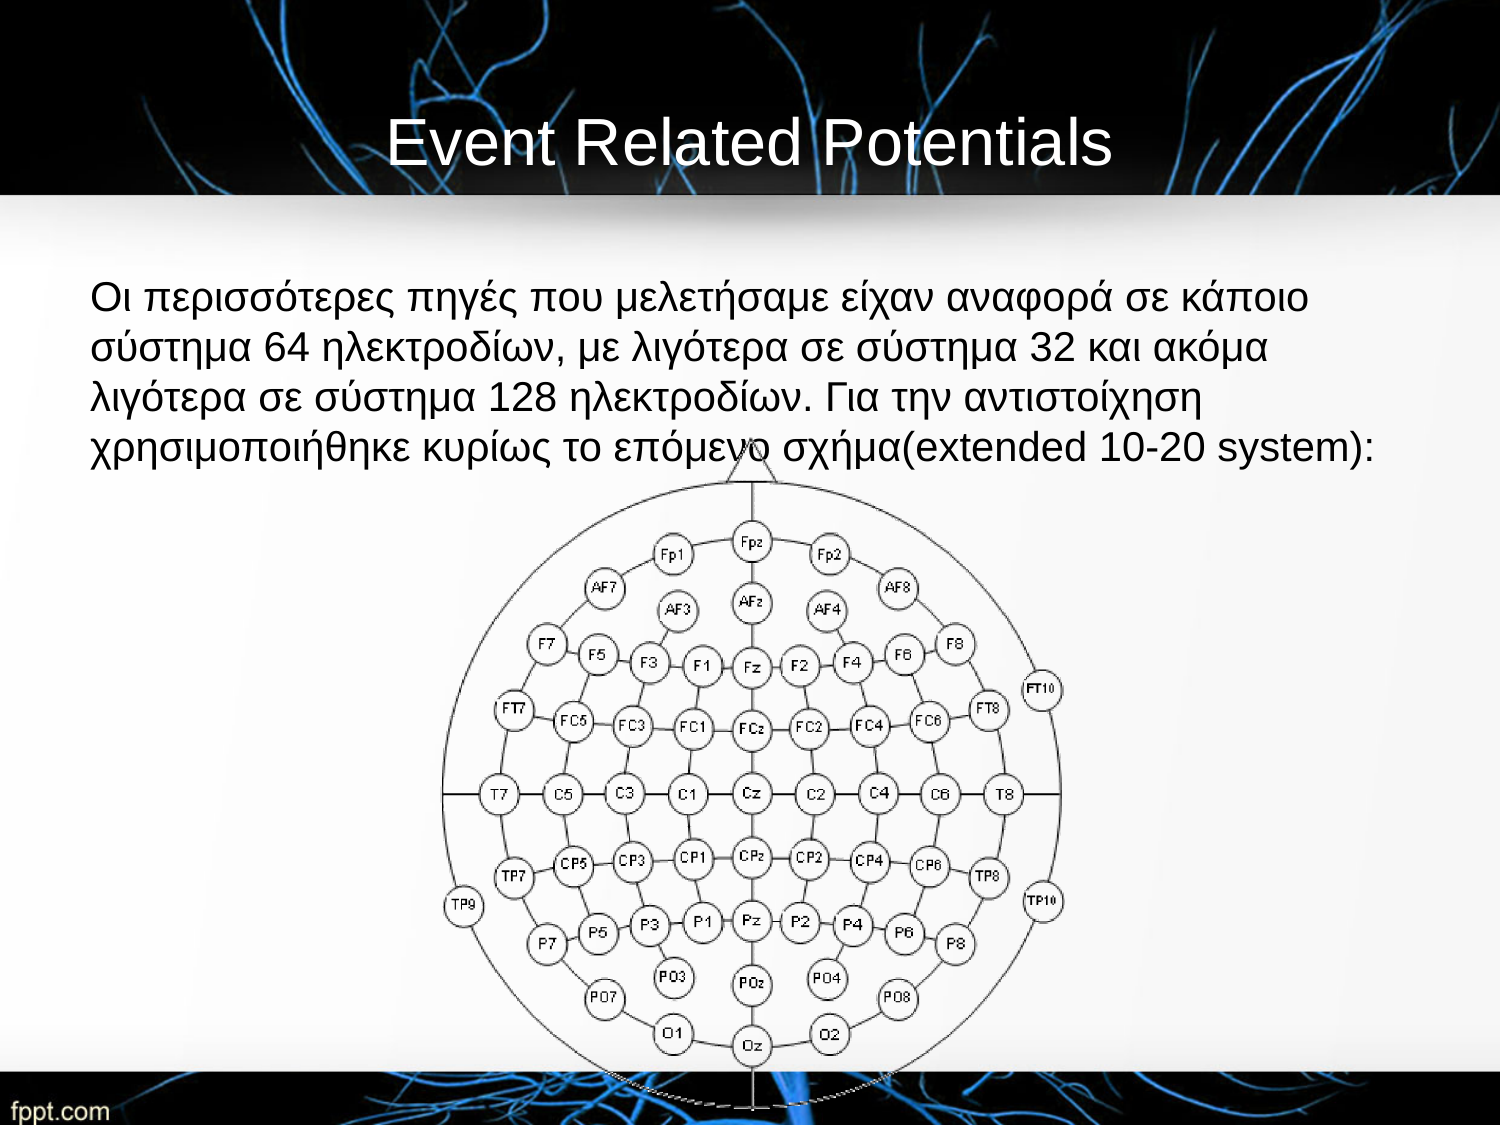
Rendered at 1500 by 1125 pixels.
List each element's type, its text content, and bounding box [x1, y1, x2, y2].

title Event Related Potentials [75, 45, 1425, 233]
picture [0, 0, 1500, 1125]
list Οι περισσότερες πηγές που μελετήσαμε είχαν αναφορά σε κάποιο σύστημα 64 ηλεκτροδίων, με λιγότερα σε σύστημα 32 και ακόμα λιγότερα σε σύστημα 128 ηλεκτροδίων. Για την αντιστοίχηση χρησιμοποιήθηκε κυρίως το επόμενο σχήμα(extended 10-20 system): [75, 262, 1425, 1005]
